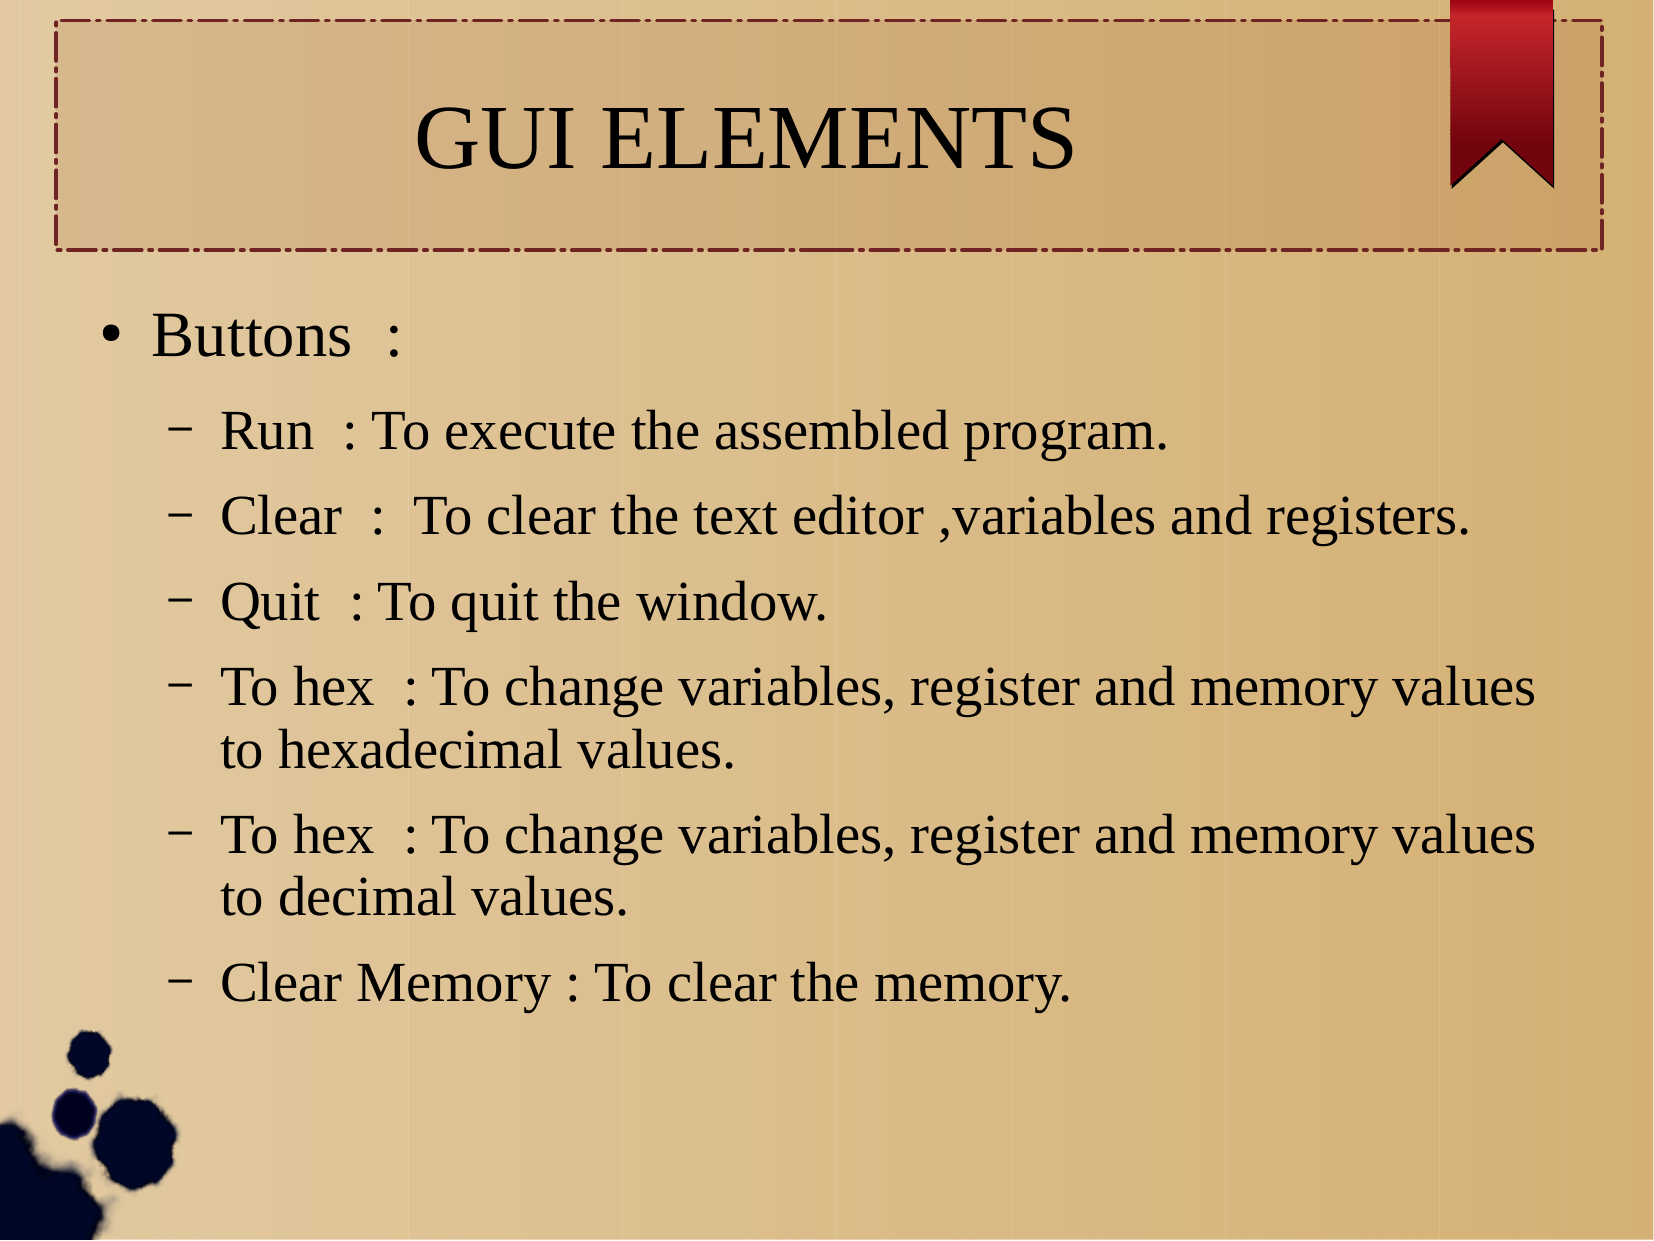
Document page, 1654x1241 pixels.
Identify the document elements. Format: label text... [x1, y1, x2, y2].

list Buttons : Run : To execute the assembled program. Clear : To clear the text editor ,variables and registers. Quit : To quit the window. To hex : To change variables, register and memory values to hexadecimal values. To hex : To change variables, register and memory values to decimal values. Clear Memory : To clear the memory. [82, 299, 1571, 1019]
title GUI ELEMENTS [82, 47, 1412, 229]
